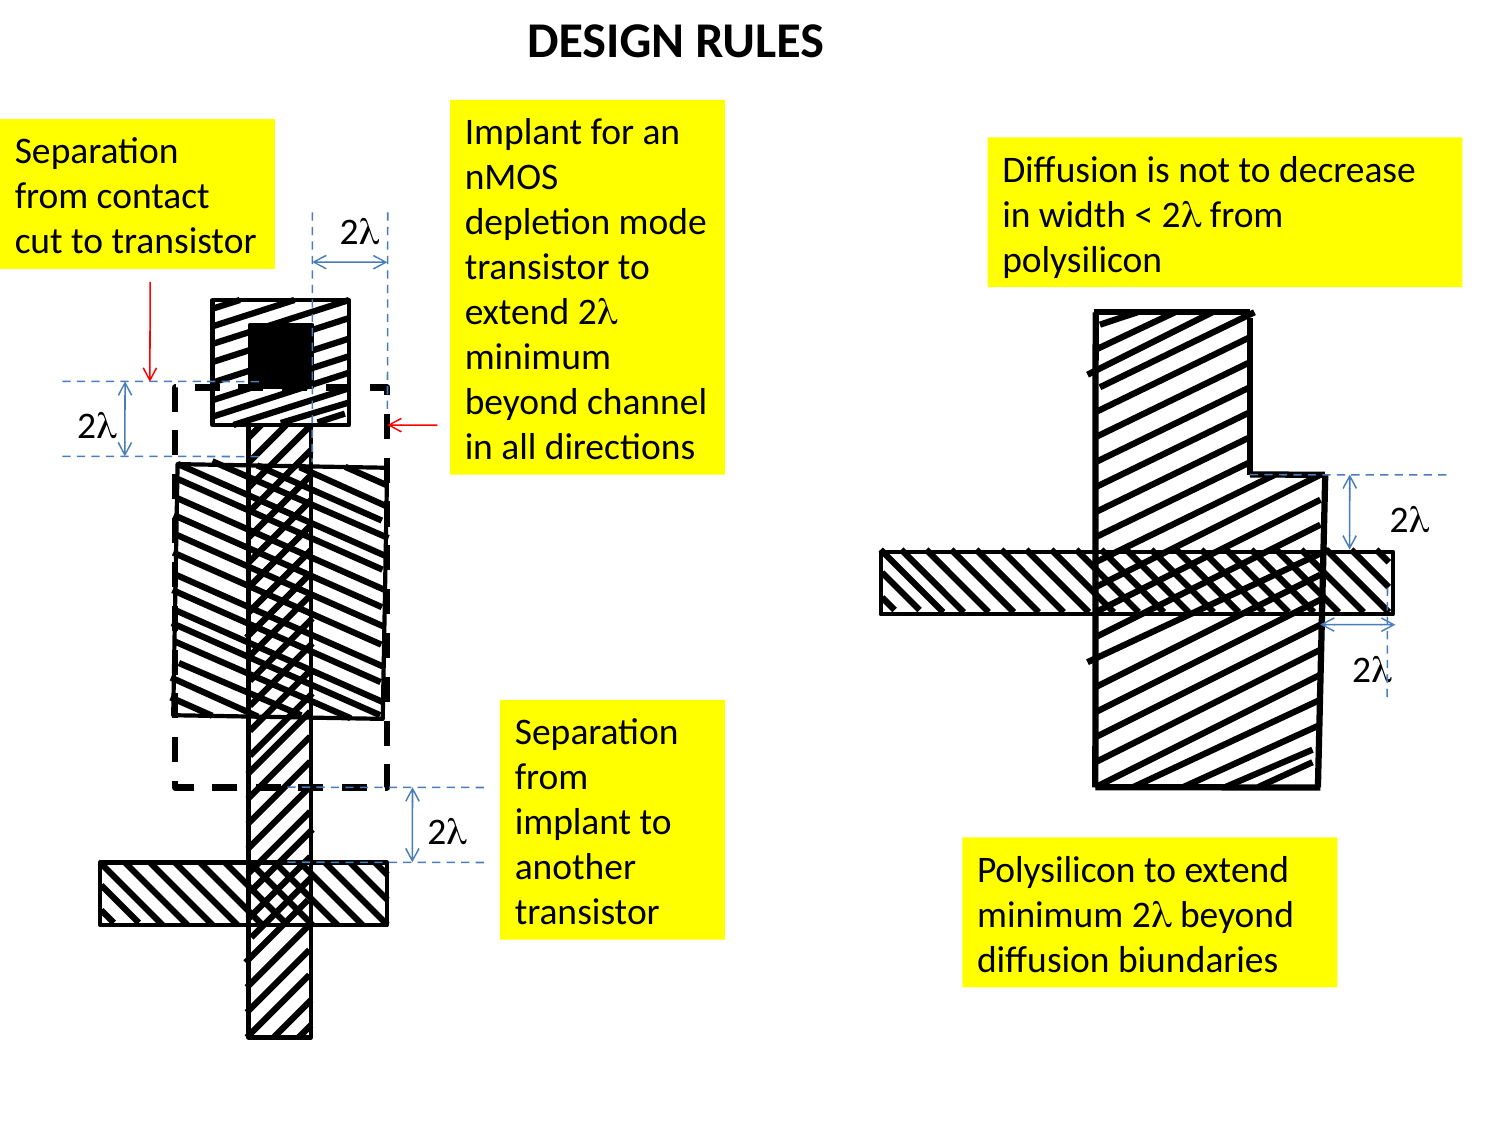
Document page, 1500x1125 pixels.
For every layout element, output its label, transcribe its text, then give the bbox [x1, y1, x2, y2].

text_box Implant for an nMOS depletion mode transistor to extend 2 minimum beyond channel in all directions [450, 99, 725, 475]
text_box Separation from implant to another transistor [499, 699, 725, 940]
text_box 2 [414, 799, 488, 860]
text_box Separation from contact cut to transistor [0, 119, 275, 269]
text_box 2 [1374, 487, 1450, 548]
text_box 2 [126, 394, 138, 454]
text_box 2 [1337, 637, 1413, 698]
text_box 2 [324, 199, 400, 260]
text_box Diffusion is not to decrease in width < 2 from polysilicon [987, 137, 1463, 288]
text_box DESIGN RULES [512, 0, 1113, 75]
text_box Polysilicon to extend minimum 2 beyond diffusion biundaries [962, 837, 1338, 988]
text_box [249, 324, 313, 388]
text_box 2 [62, 394, 124, 454]
